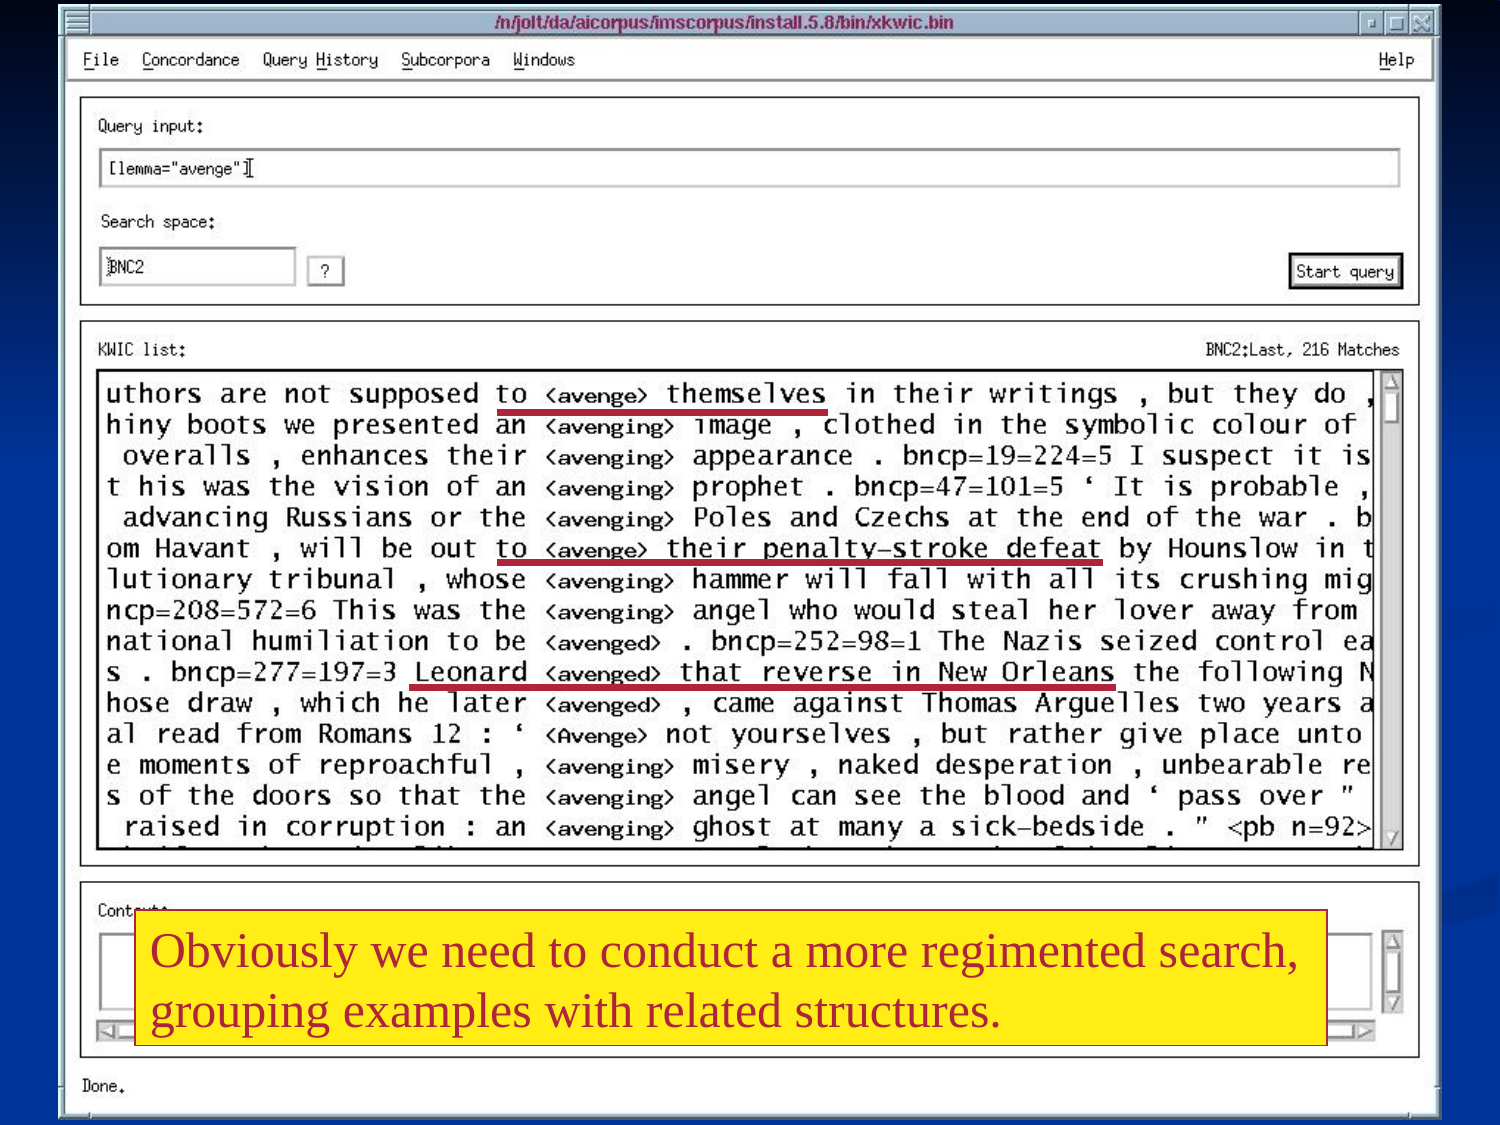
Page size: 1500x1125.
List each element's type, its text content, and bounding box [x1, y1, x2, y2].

picture [58, 4, 1442, 1120]
text_box Obviously we need to conduct a more regimented search, grouping examples with related structures. [134, 909, 1328, 1046]
